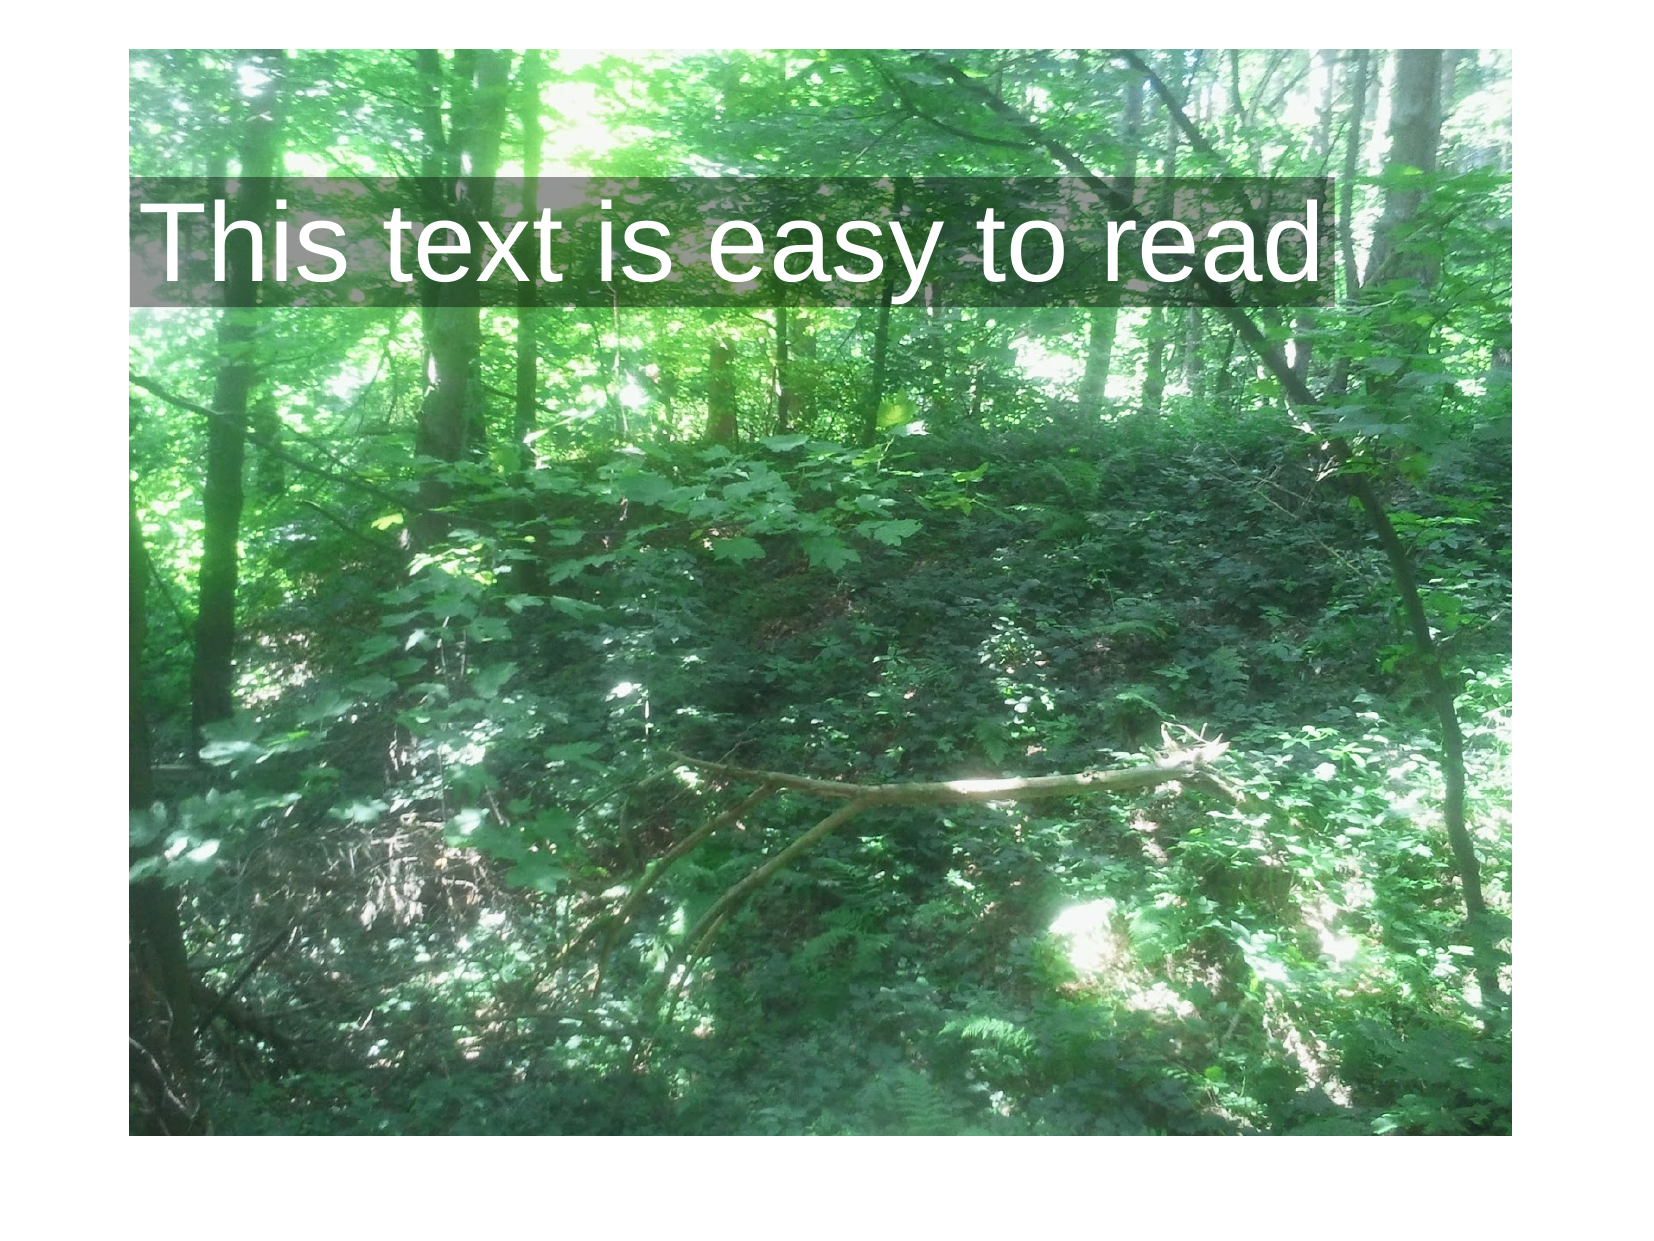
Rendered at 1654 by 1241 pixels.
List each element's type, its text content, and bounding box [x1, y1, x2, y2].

picture [129, 49, 1512, 1137]
title This text is easy to read [129, 177, 1335, 308]
